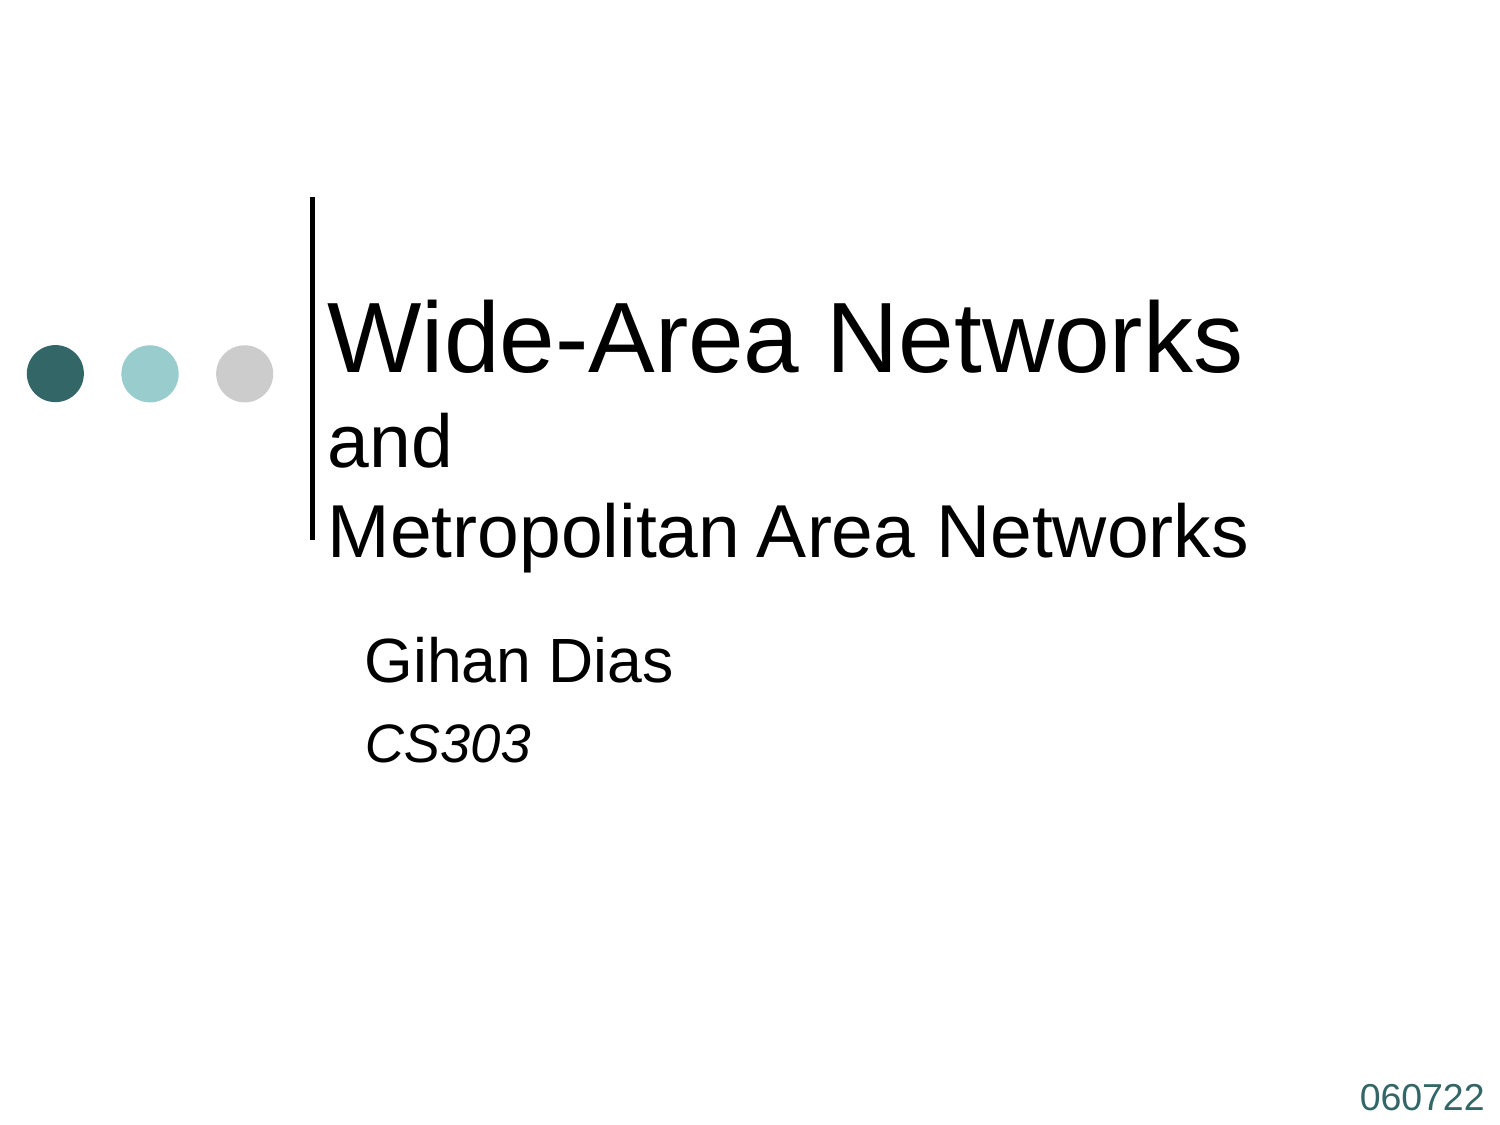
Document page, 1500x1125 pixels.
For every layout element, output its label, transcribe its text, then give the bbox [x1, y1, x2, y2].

text_box 060722 [1345, 1064, 1500, 1125]
title Wide-Area Networks and Metropolitan Area Networks [312, 255, 1388, 591]
subtitle Gihan Dias CS303 [349, 612, 1413, 938]
